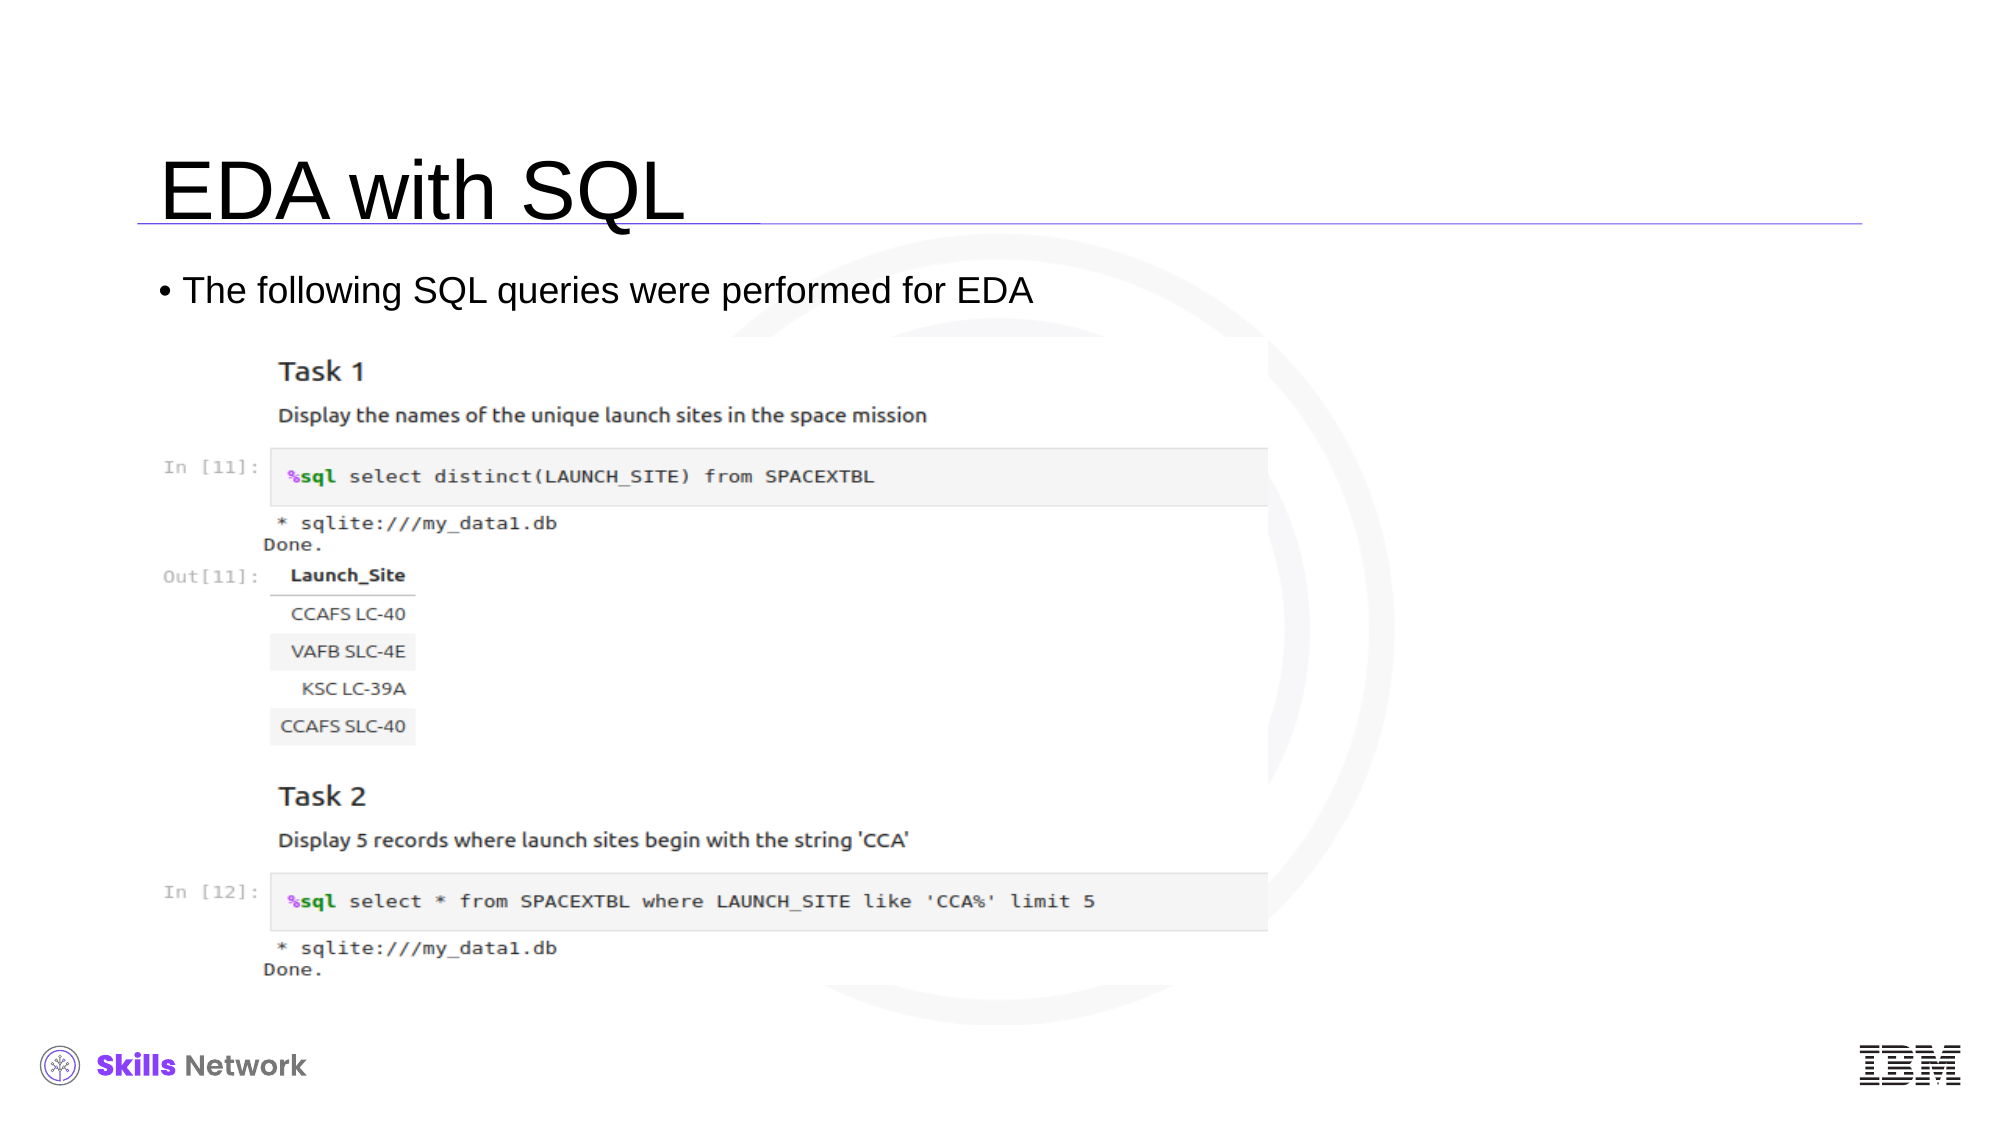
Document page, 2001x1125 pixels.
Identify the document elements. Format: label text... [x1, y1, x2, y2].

text_box • The following SQL queries were performed for EDA [143, 262, 1051, 320]
text_box EDA with SQL [145, 136, 1501, 338]
picture [150, 337, 1268, 985]
